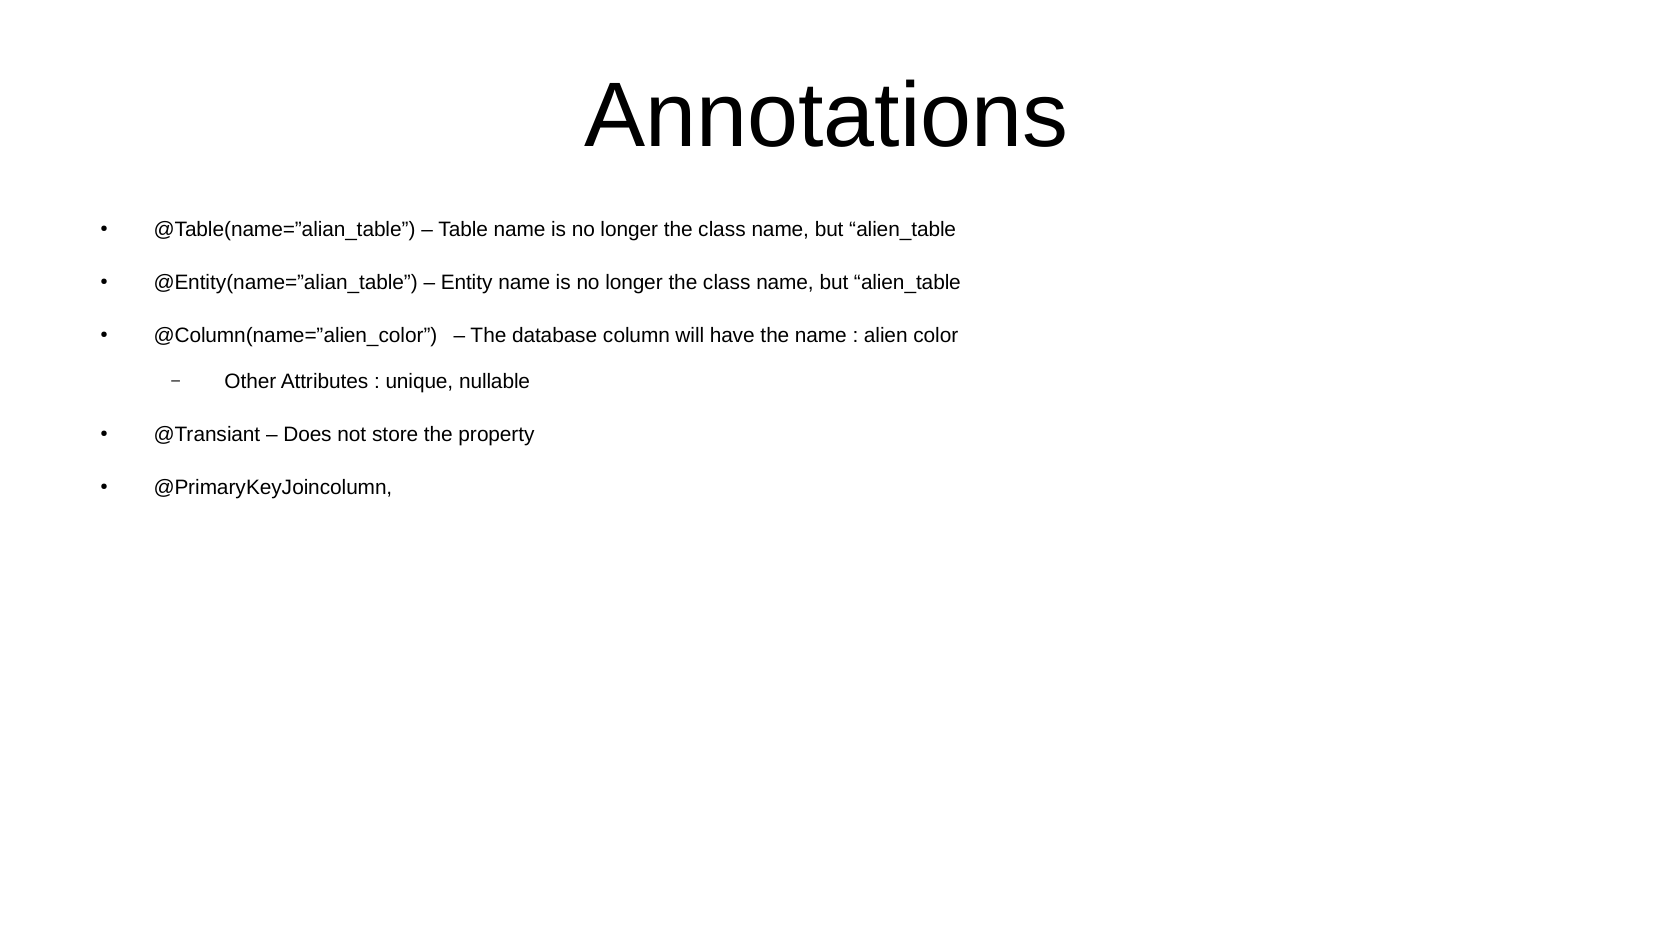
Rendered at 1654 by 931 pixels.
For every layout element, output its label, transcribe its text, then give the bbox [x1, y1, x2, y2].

list @Table(name=”alian_table”) – Table name is no longer the class name, but “alien_table @Entity(name=”alian_table”) – Entity name is no longer the class name, but “alien_table @Column(name=”alien_color”) – The database column will have the name : alien color Other Attributes : unique, nullable @Transiant – Does not store the property @PrimaryKeyJoincolumn, [82, 217, 1636, 916]
title Annotations [82, 37, 1571, 193]
